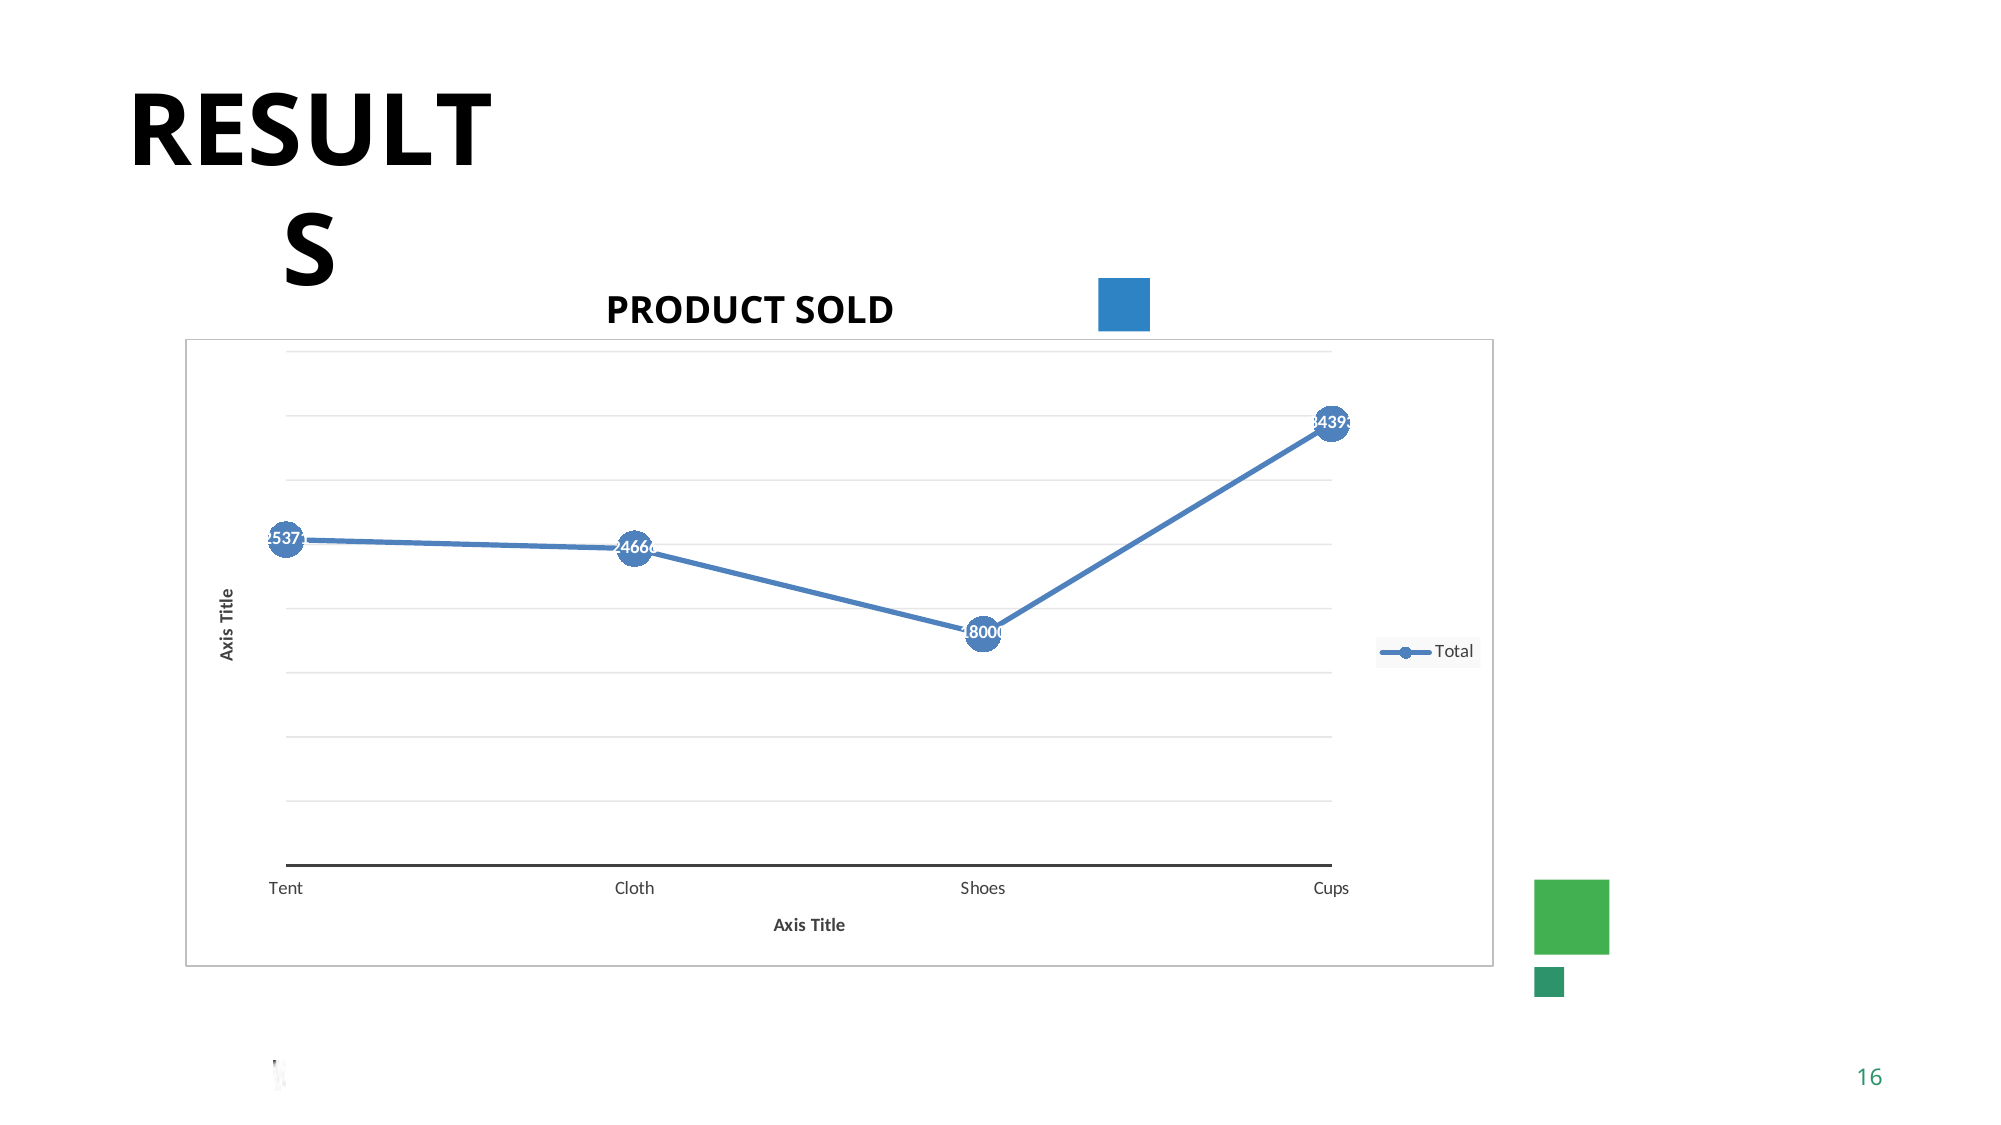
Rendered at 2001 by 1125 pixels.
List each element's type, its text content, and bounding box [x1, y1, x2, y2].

chart [185, 338, 1494, 967]
title RESULTS [123, 63, 524, 188]
picture [273, 1060, 286, 1091]
text_box [1534, 967, 1565, 997]
text_box 16 [1849, 1061, 1888, 1094]
text_box [1126, 278, 1150, 332]
text_box [1534, 879, 1610, 955]
text_box PRODUCT SOLD [375, 278, 1126, 338]
